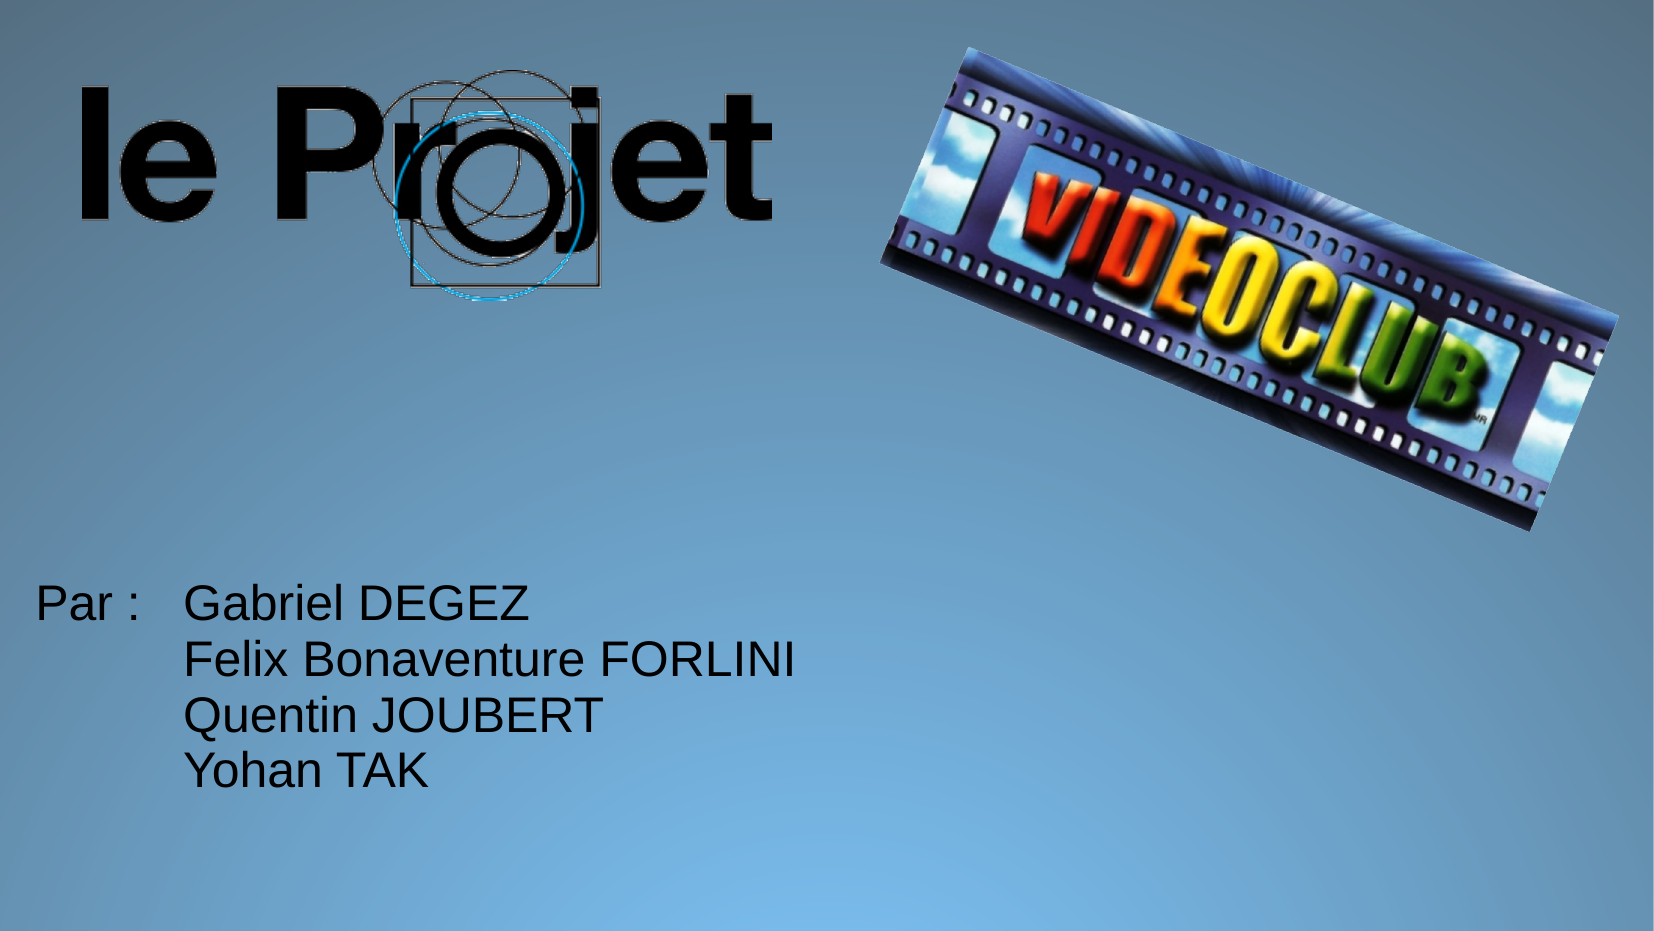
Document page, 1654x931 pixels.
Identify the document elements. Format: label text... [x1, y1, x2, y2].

title [82, 37, 1571, 193]
subtitle Par : Gabriel DEGEZ Felix Bonaventure FORLINI Quentin JOUBERT Yohan TAK [35, 417, 1524, 931]
picture [0, 0, 1654, 931]
